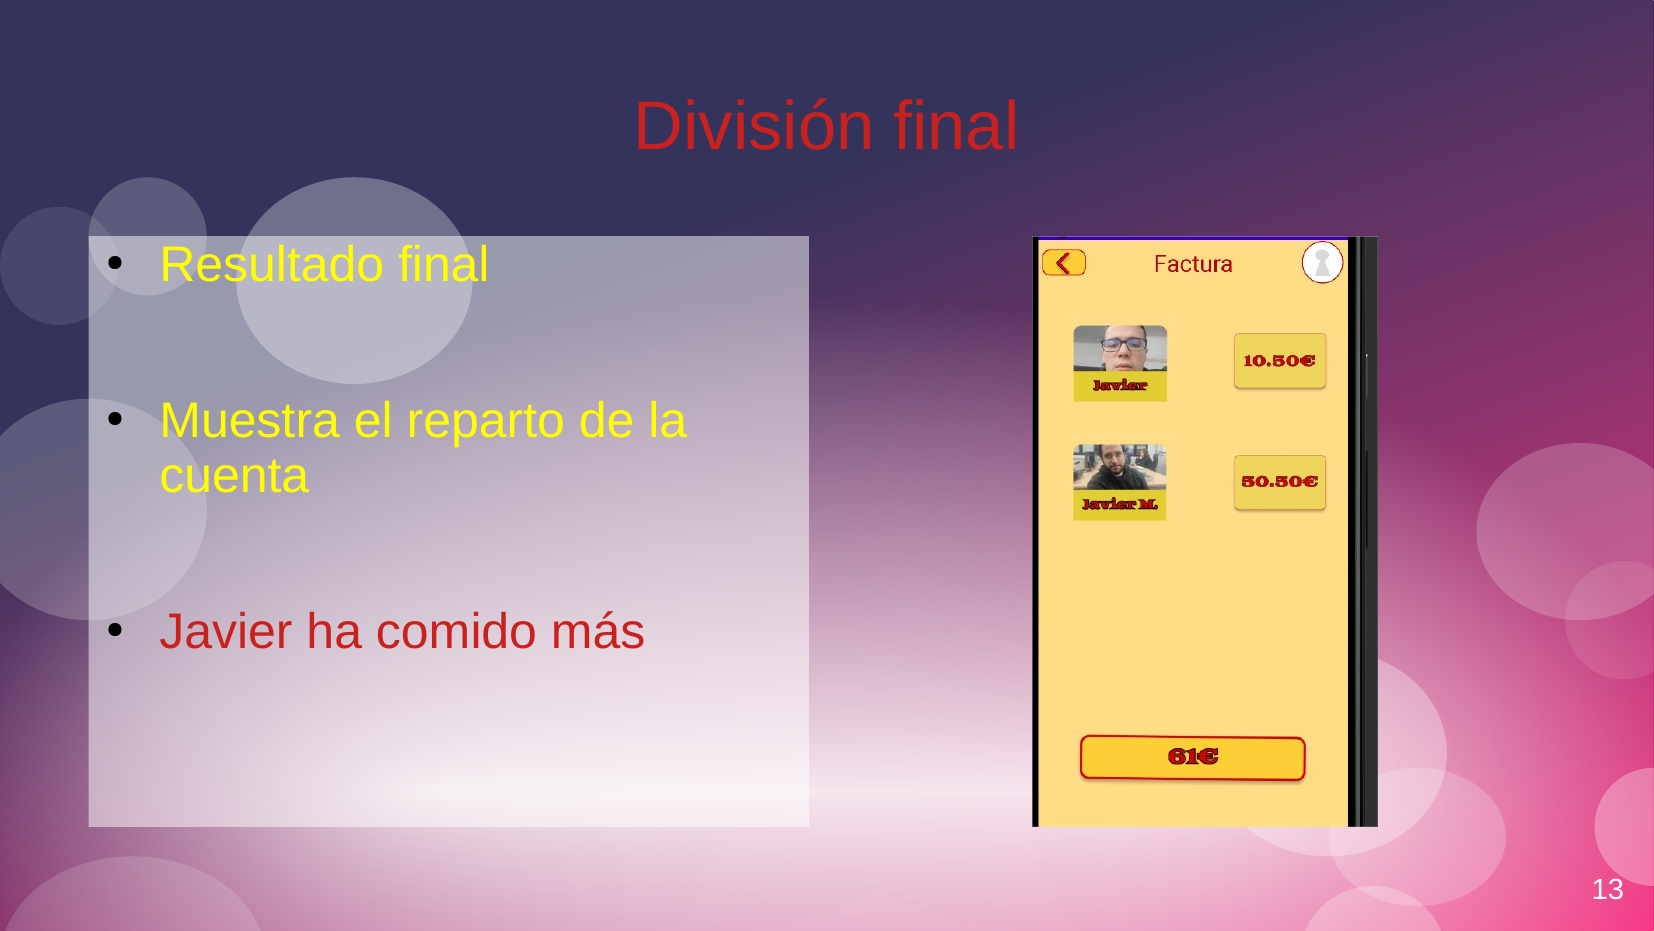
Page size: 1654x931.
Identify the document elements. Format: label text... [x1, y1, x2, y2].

picture [1032, 236, 1378, 827]
list Resultado final Muestra el reparto de la cuenta Javier ha comido más [88, 236, 809, 827]
title División final [88, 44, 1565, 207]
